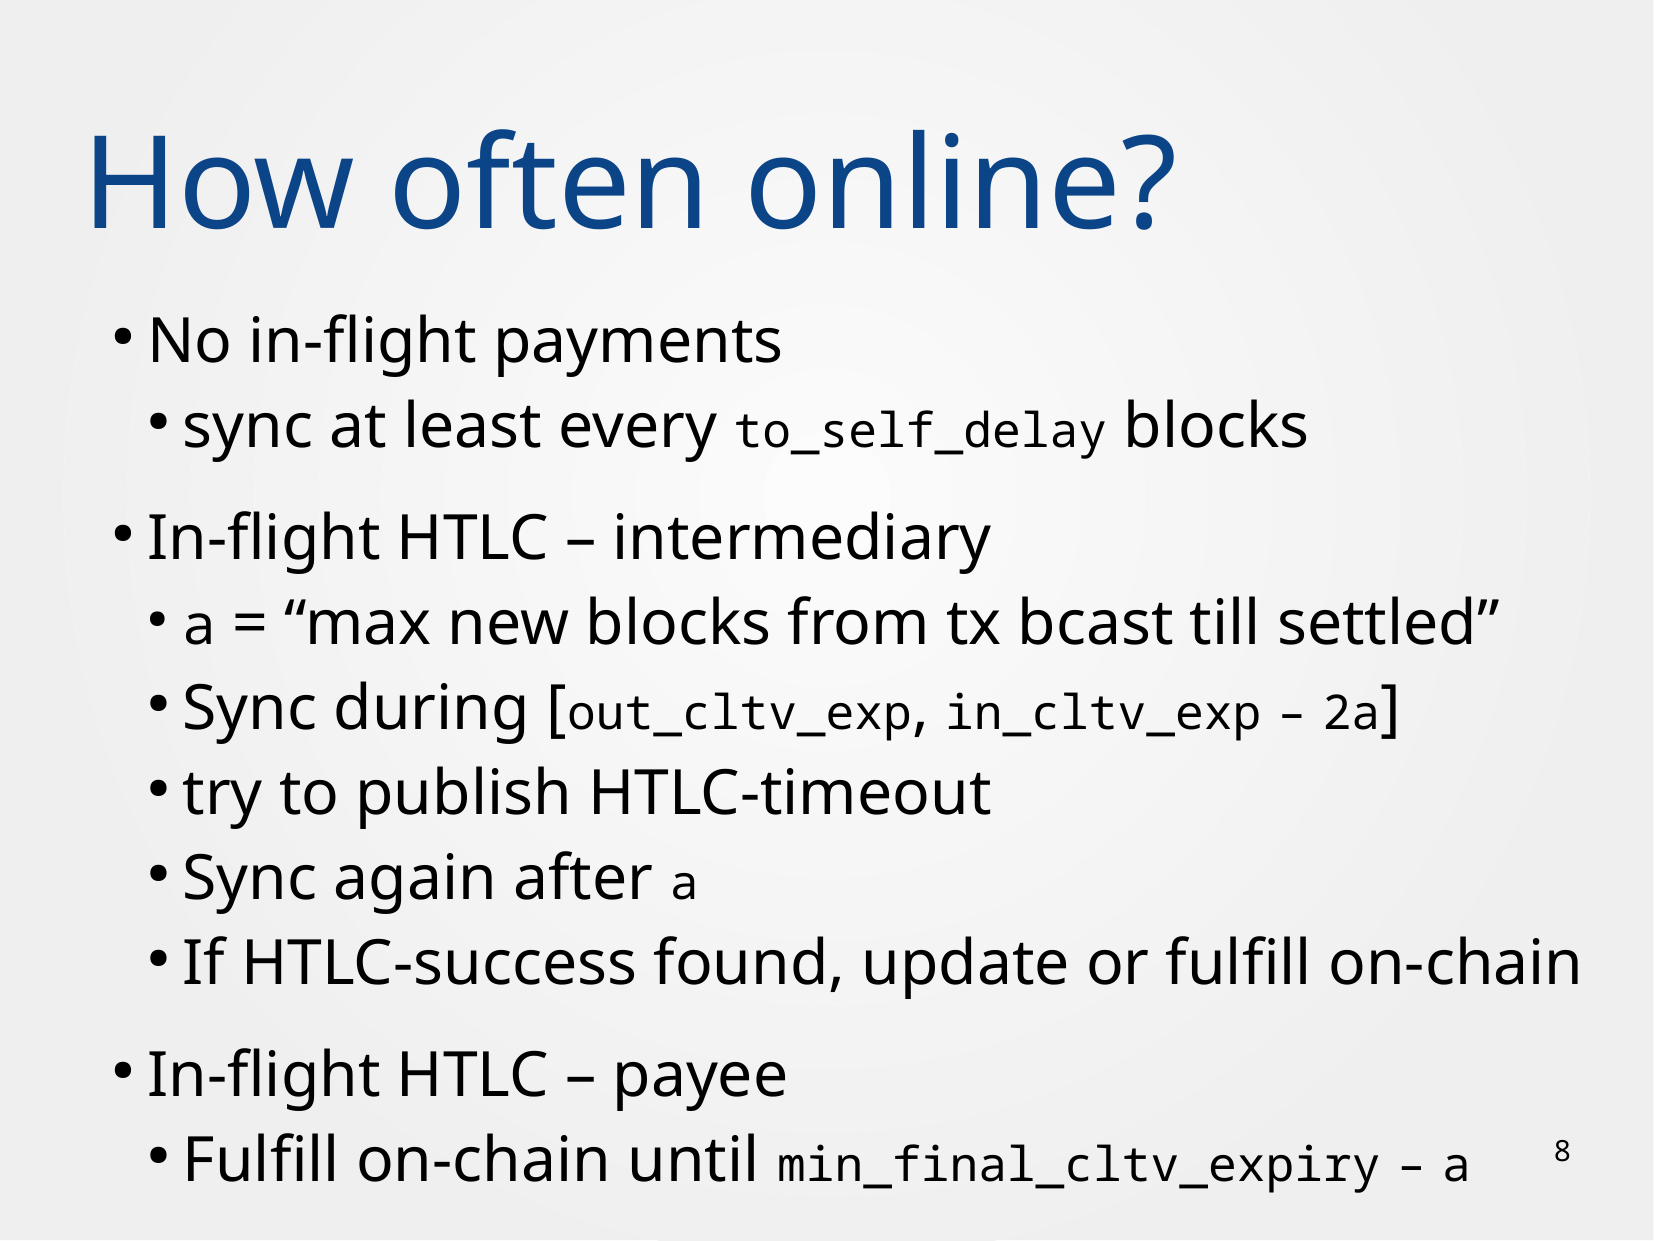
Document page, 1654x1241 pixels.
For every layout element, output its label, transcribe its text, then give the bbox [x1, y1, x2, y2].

title How often online? [82, 9, 1572, 267]
text_box No in-flight payments sync at least every to_self_delay blocks In-flight HTLC – intermediary a = “max new blocks from tx bcast till settled” Sync during [out_cltv_exp, in_cltv_exp – 2a] try to publish HTLC-timeout Sync again after a If HTLC-success found, update or fulfill on-chain In-flight HTLC – payee Fulfill on-chain until min_final_cltv_expiry – a [97, 288, 1613, 1207]
